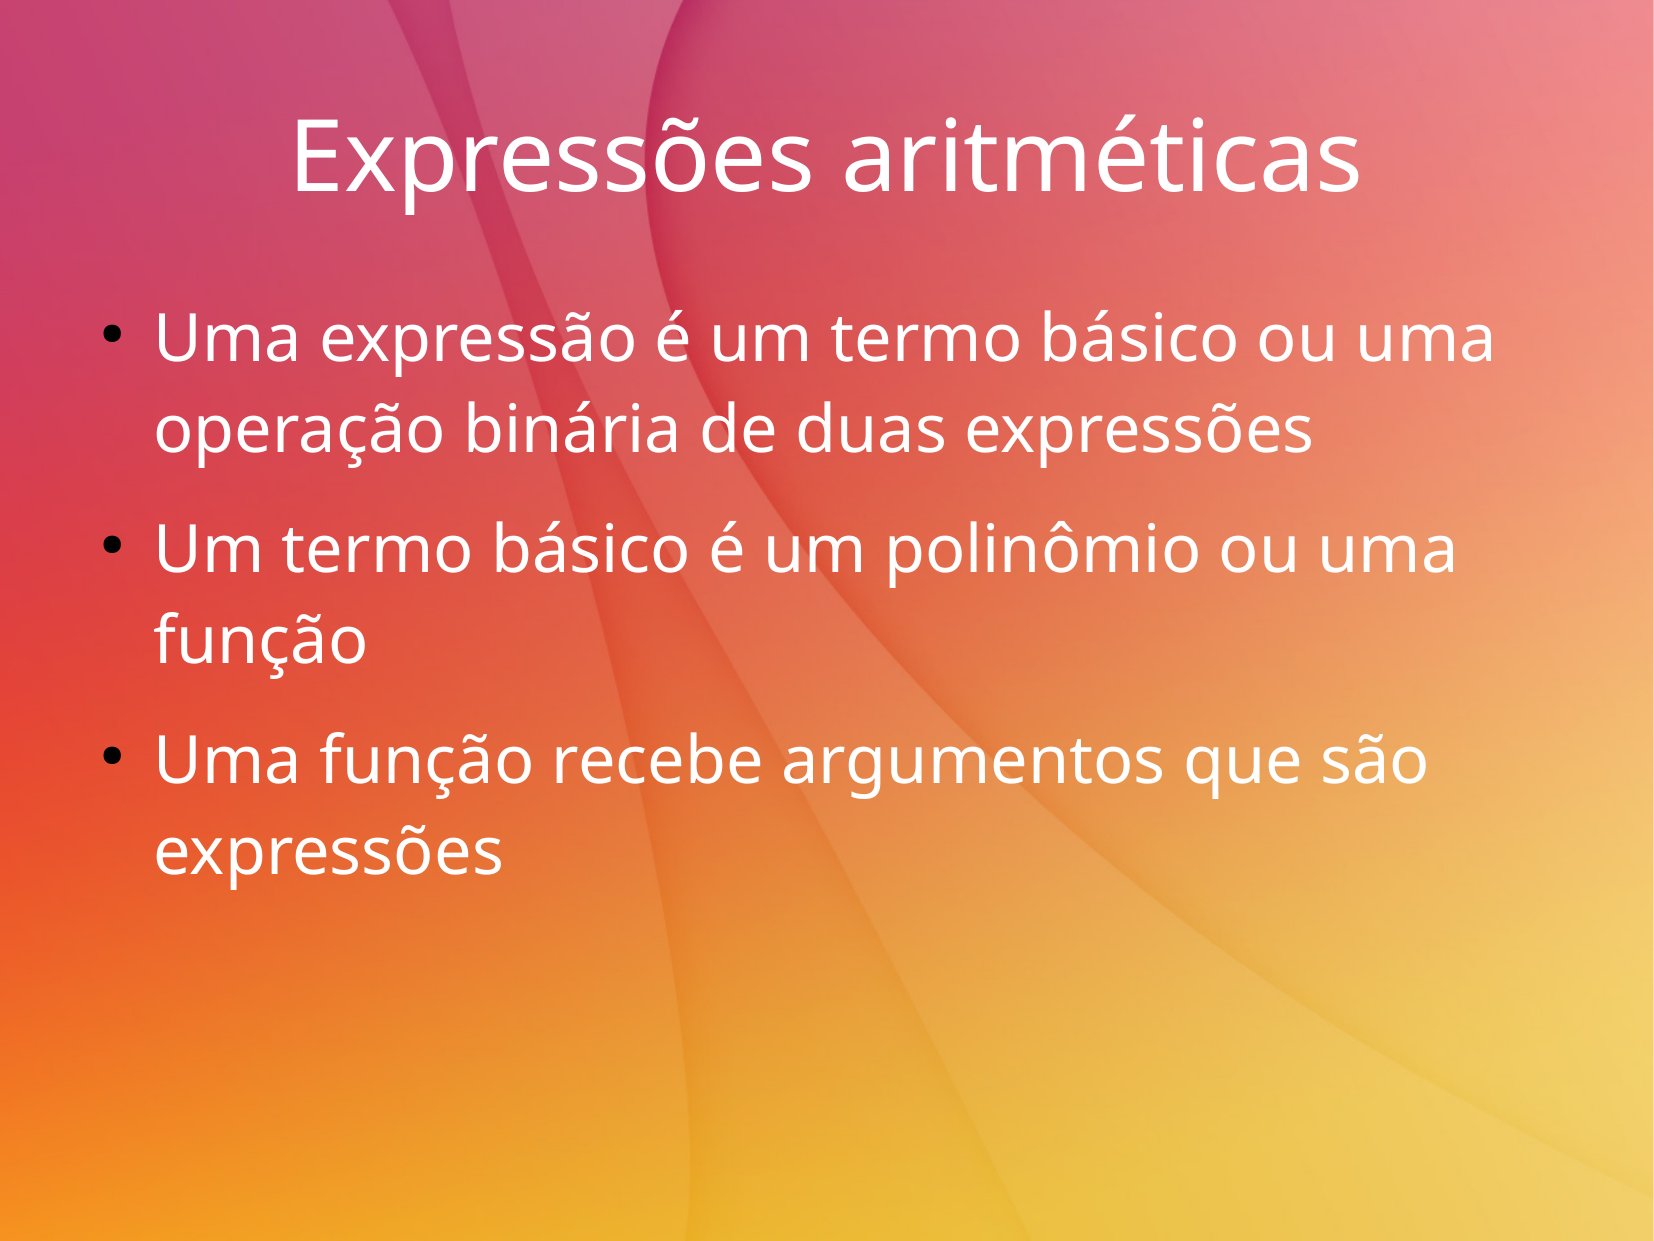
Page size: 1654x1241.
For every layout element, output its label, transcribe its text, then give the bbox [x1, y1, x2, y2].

list Uma expressão é um termo básico ou uma operação binária de duas expressões Um termo básico é um polinômio ou uma função Uma função recebe argumentos que são expressões [82, 290, 1571, 1010]
picture [0, 0, 1654, 1241]
title Expressões aritméticas [82, 49, 1571, 257]
